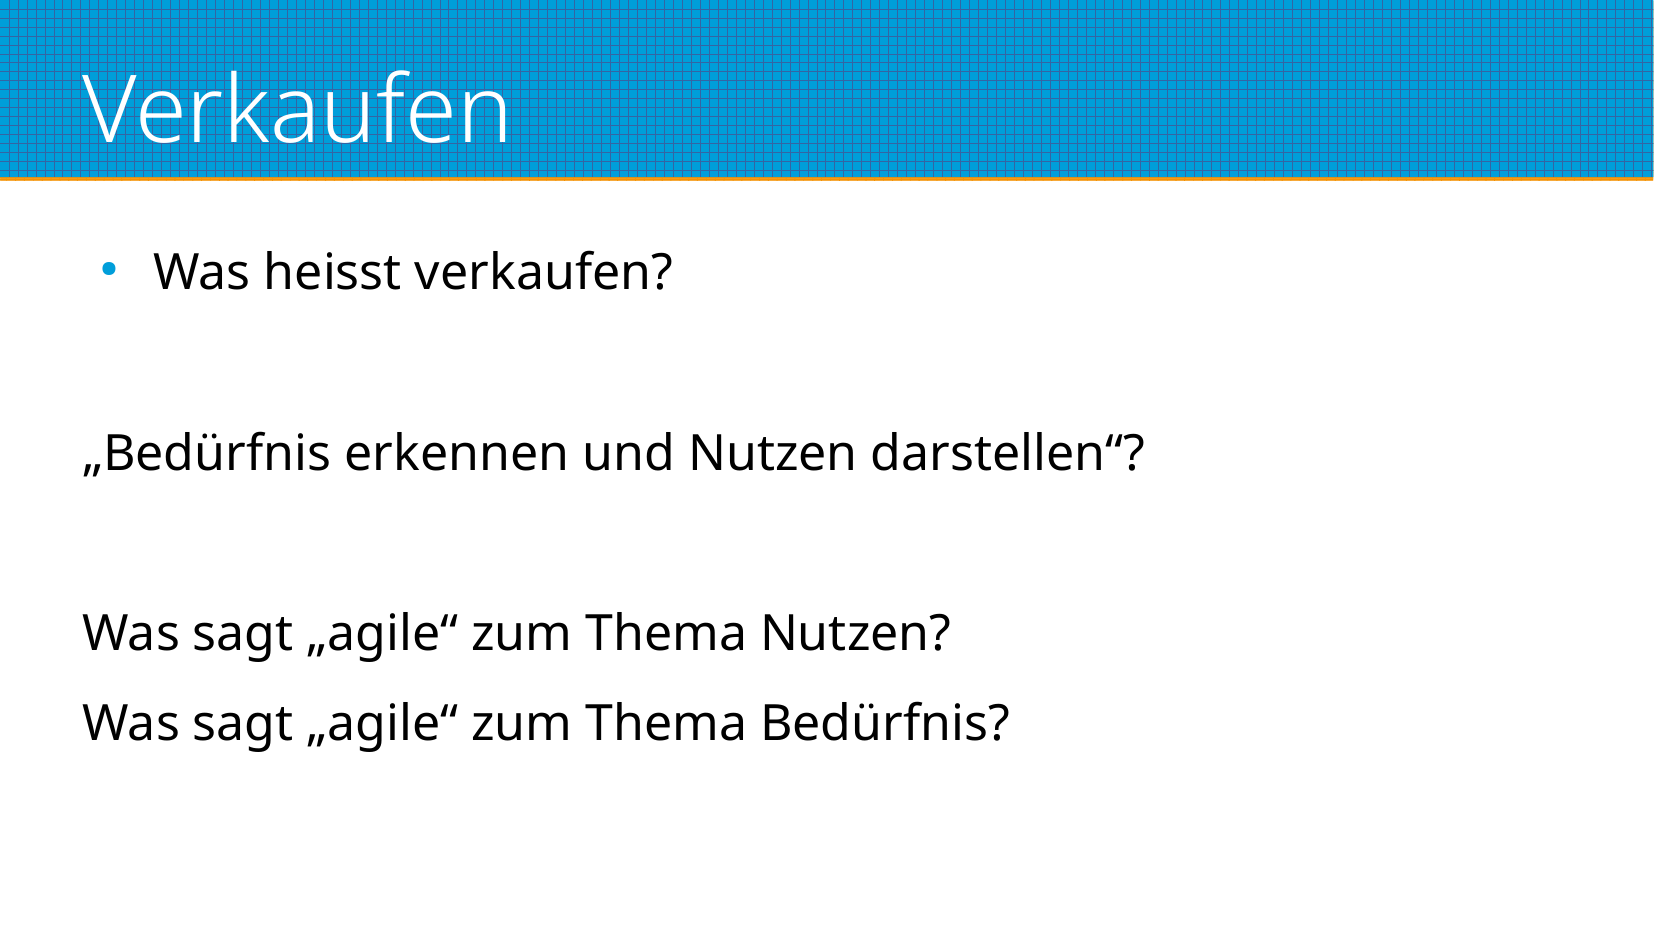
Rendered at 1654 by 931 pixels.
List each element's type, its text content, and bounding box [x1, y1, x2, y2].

title Verkaufen [82, 14, 1571, 171]
list Was heisst verkaufen? „Bedürfnis erkennen und Nutzen darstellen“? Was sagt „agile“ zum Thema Nutzen? Was sagt „agile“ zum Thema Bedürfnis? [82, 236, 1563, 811]
